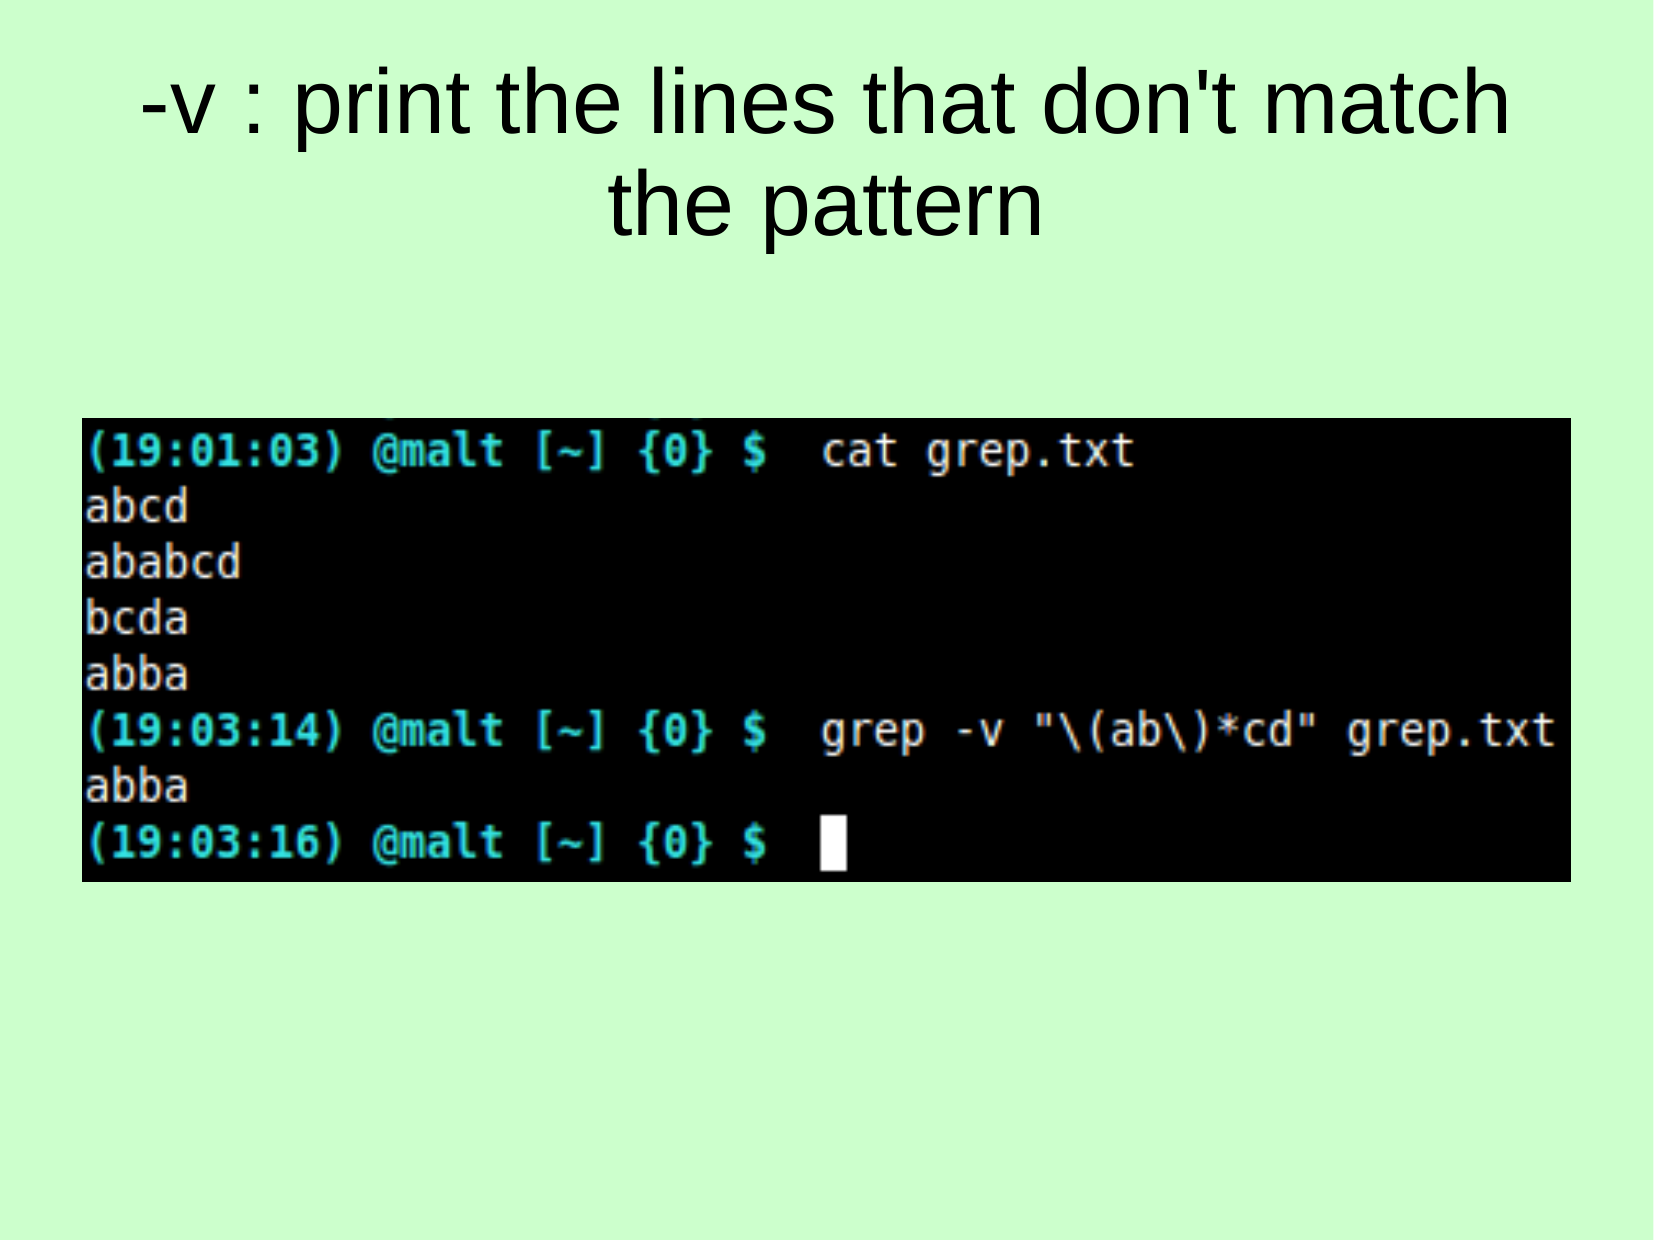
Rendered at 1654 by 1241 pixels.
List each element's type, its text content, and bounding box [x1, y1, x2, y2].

title -v : print the lines that don't match the pattern [82, 49, 1571, 257]
picture [82, 418, 1571, 882]
